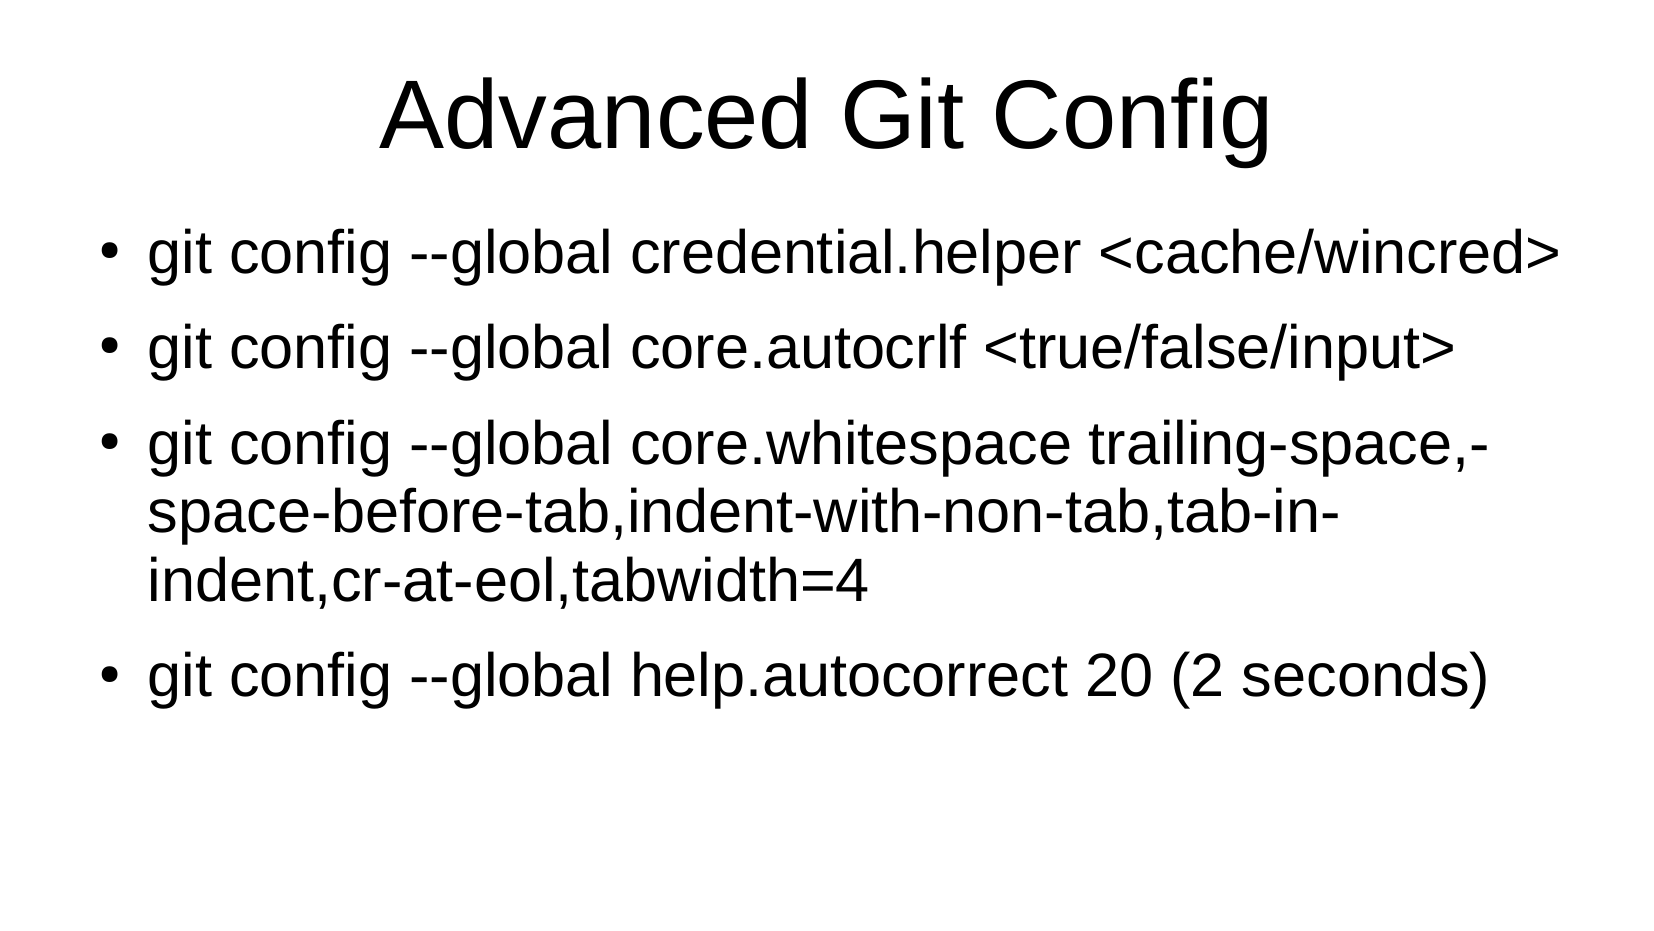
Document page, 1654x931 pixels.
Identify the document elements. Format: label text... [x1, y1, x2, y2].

title Advanced Git Config [82, 37, 1571, 193]
list git config --global credential.helper <cache/wincred> git config --global core.autocrlf <true/false/input> git config --global core.whitespace trailing-space,-space-before-tab,indent-with-non-tab,tab-in-indent,cr-at-eol,tabwidth=4 git config --global help.autocorrect 20 (2 seconds) [82, 217, 1571, 757]
